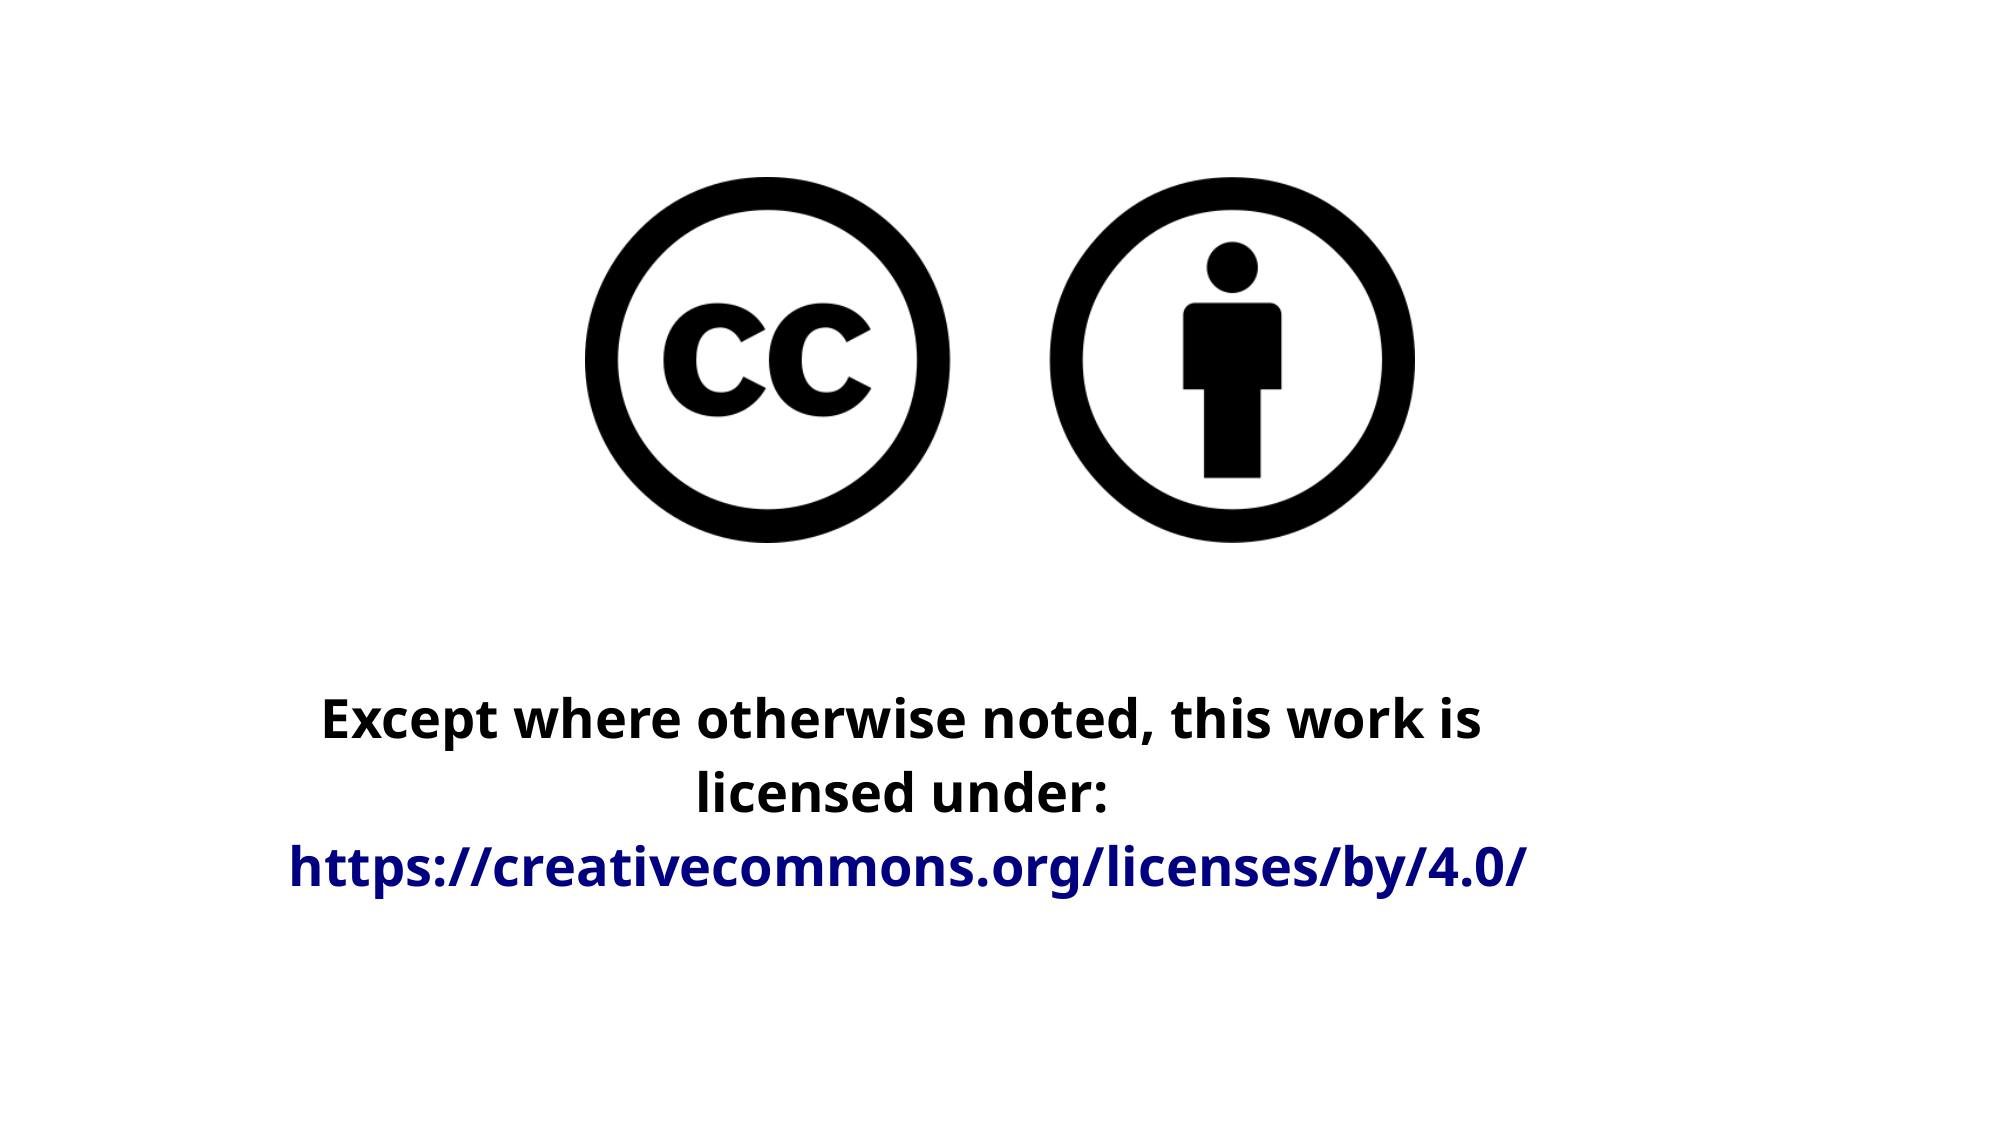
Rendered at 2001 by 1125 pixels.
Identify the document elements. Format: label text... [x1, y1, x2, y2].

picture [585, 177, 1415, 543]
text_box Except where otherwise noted, this work is licensed under: https://creativecommons.org/licenses/by/4.0/ [259, 673, 1658, 851]
